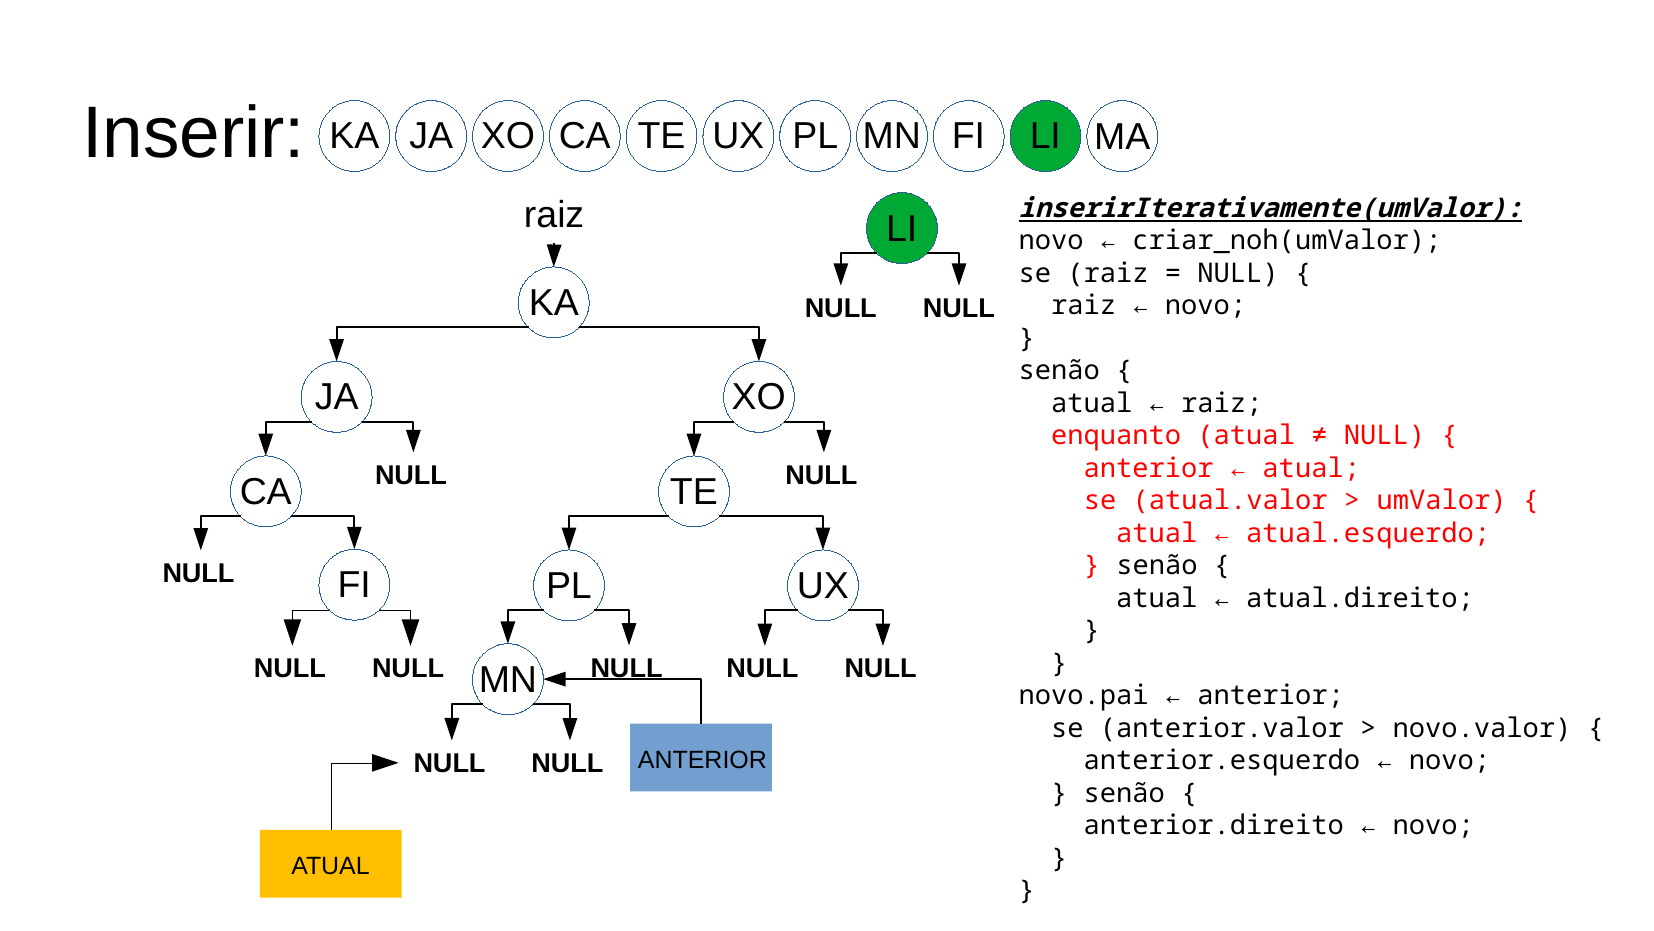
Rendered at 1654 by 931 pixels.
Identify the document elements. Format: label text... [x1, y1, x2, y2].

text_box [1051, 437, 1134, 508]
text_box NULL [360, 452, 467, 498]
text_box FI [933, 100, 1005, 172]
text_box ATUAL [276, 844, 390, 888]
title Inserir: [82, 54, 1571, 211]
text_box NULL [516, 740, 624, 786]
text_box NULL [239, 645, 346, 691]
text_box LI [1010, 100, 1081, 172]
text_box raiz [509, 186, 600, 244]
text_box CA [230, 455, 302, 527]
text_box NULL [711, 645, 818, 691]
text_box NULL [398, 740, 505, 786]
text_box NULL [908, 285, 1010, 331]
text_box UX [702, 100, 774, 172]
text_box [744, 118, 786, 212]
text_box CA [549, 100, 621, 172]
text_box NULL [575, 680, 683, 691]
text_box MN [472, 643, 544, 715]
text_box NULL [829, 645, 937, 691]
text_box JA [301, 361, 373, 433]
text_box FI [318, 549, 390, 621]
text_box TE [626, 100, 697, 172]
text_box [630, 782, 772, 792]
text_box NULL [357, 645, 464, 691]
text_box inserirIterativamente(umValor): novo ← criar_noh(umValor); se (raiz = NULL) { raiz ← novo; } senão { atual ← raiz; enquanto (atual ≠ NULL) { anterior ← atual; se (atual.valor > umValor) { atual ← atual.esquerdo; } senão { atual ← atual.direito; } } novo.pai ← anterior; se (anterior.valor > novo.valor) { anterior.esquerdo ← novo; } senão { anterior.direito ← novo; } } [1003, 182, 1654, 931]
text_box NULL [770, 452, 878, 498]
text_box LI [866, 192, 938, 264]
text_box [630, 723, 772, 738]
text_box XO [472, 100, 544, 172]
text_box [259, 829, 402, 898]
text_box XO [723, 361, 795, 433]
text_box TE [658, 455, 730, 527]
text_box UX [787, 549, 859, 621]
text_box NULL [790, 285, 892, 331]
text_box NULL [575, 645, 683, 678]
text_box PL [779, 100, 851, 172]
text_box KA [318, 100, 390, 172]
text_box KA [518, 266, 590, 338]
text_box JA [395, 100, 467, 172]
text_box NULL [147, 550, 254, 596]
text_box PL [533, 549, 605, 621]
text_box MN [856, 100, 928, 172]
text_box ANTERIOR [623, 738, 784, 782]
text_box MA [1086, 100, 1158, 172]
